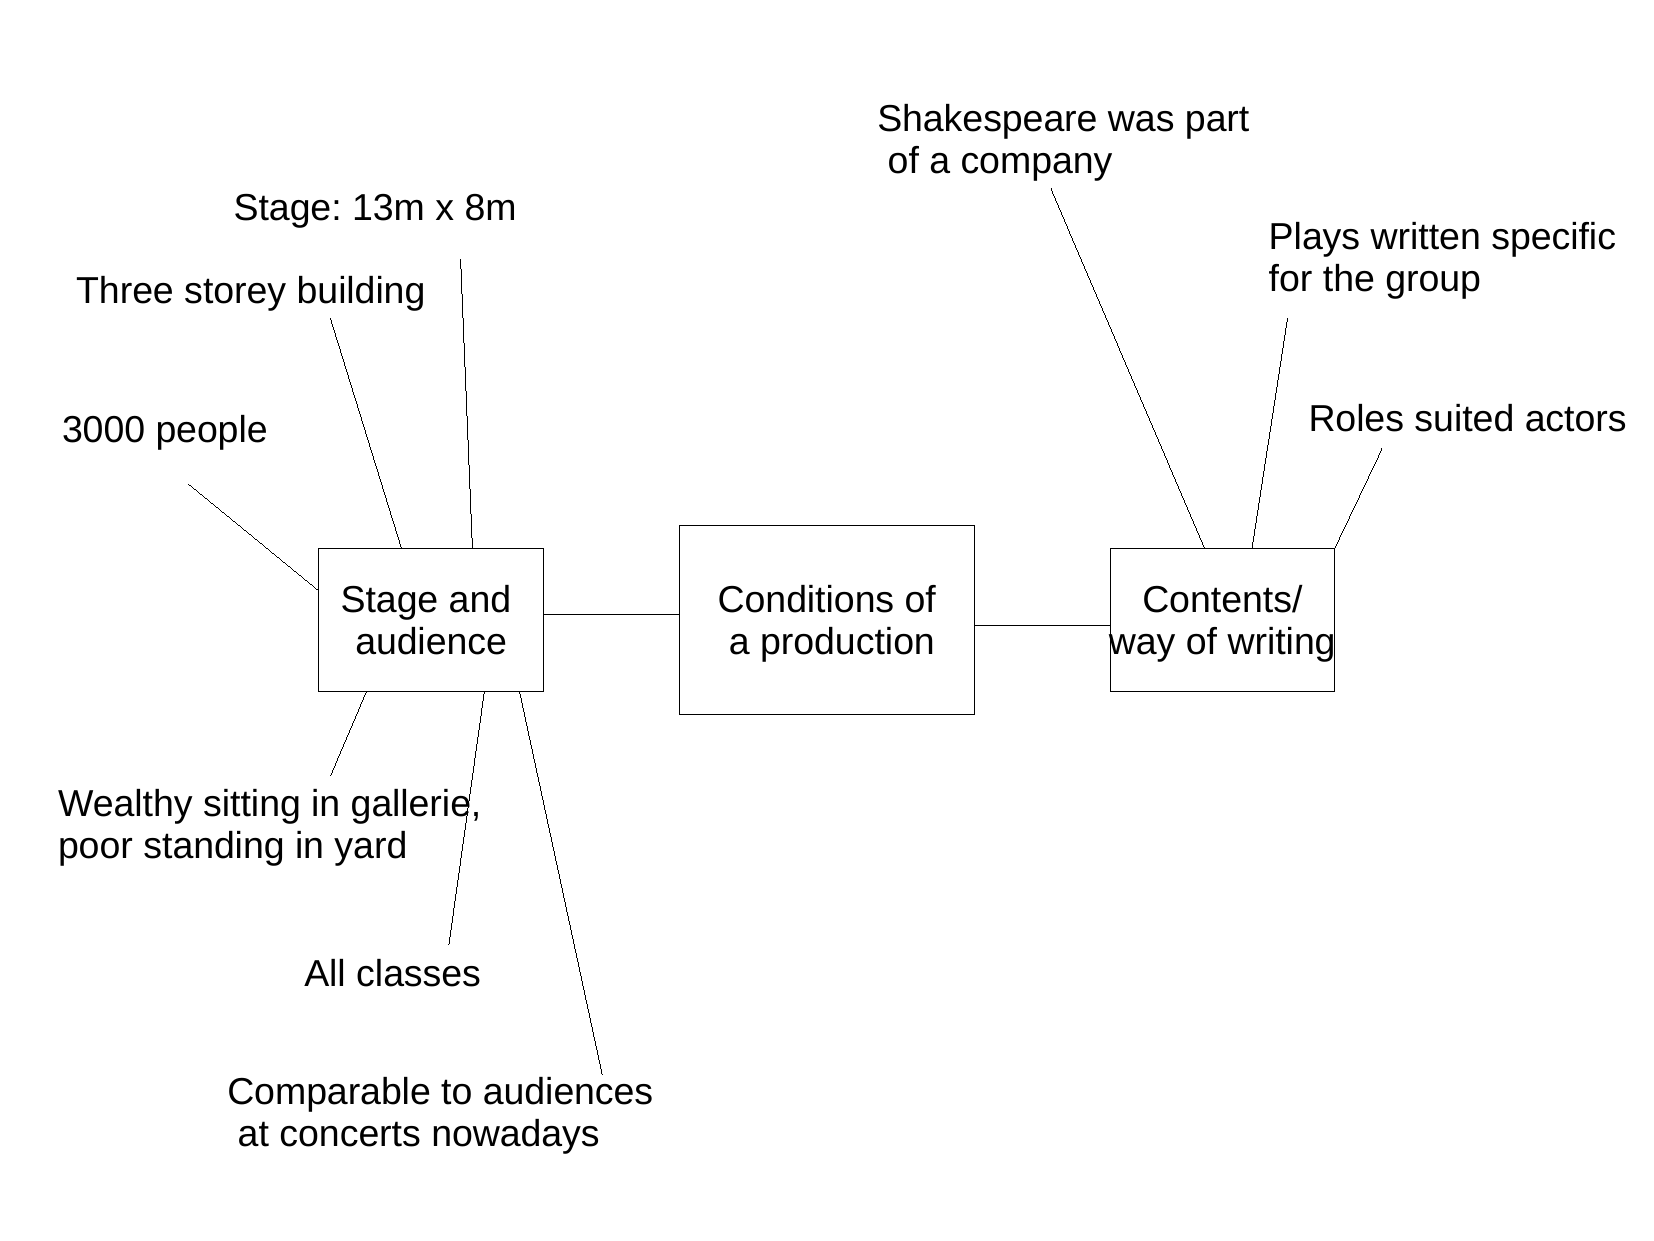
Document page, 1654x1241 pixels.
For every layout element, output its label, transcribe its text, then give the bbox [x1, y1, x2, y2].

text_box All classes [289, 944, 497, 1002]
text_box Roles suited actors [1293, 389, 1642, 485]
text_box Shakespeare was part of a company [862, 90, 1264, 189]
text_box Comparable to audiences at concerts nowadays [212, 1062, 679, 1162]
text_box Plays written specific for the group [1254, 208, 1630, 308]
text_box 3000 people [47, 401, 283, 459]
text_box Stage and audience [318, 548, 544, 692]
text_box Wealthy sitting in gallerie, poor standing in yard [43, 775, 497, 875]
text_box Stage: 13m x 8m [218, 179, 532, 237]
text_box Contents/ way of writing [1110, 548, 1335, 692]
text_box Conditions of a production [679, 525, 975, 715]
text_box Three storey building [61, 262, 440, 319]
